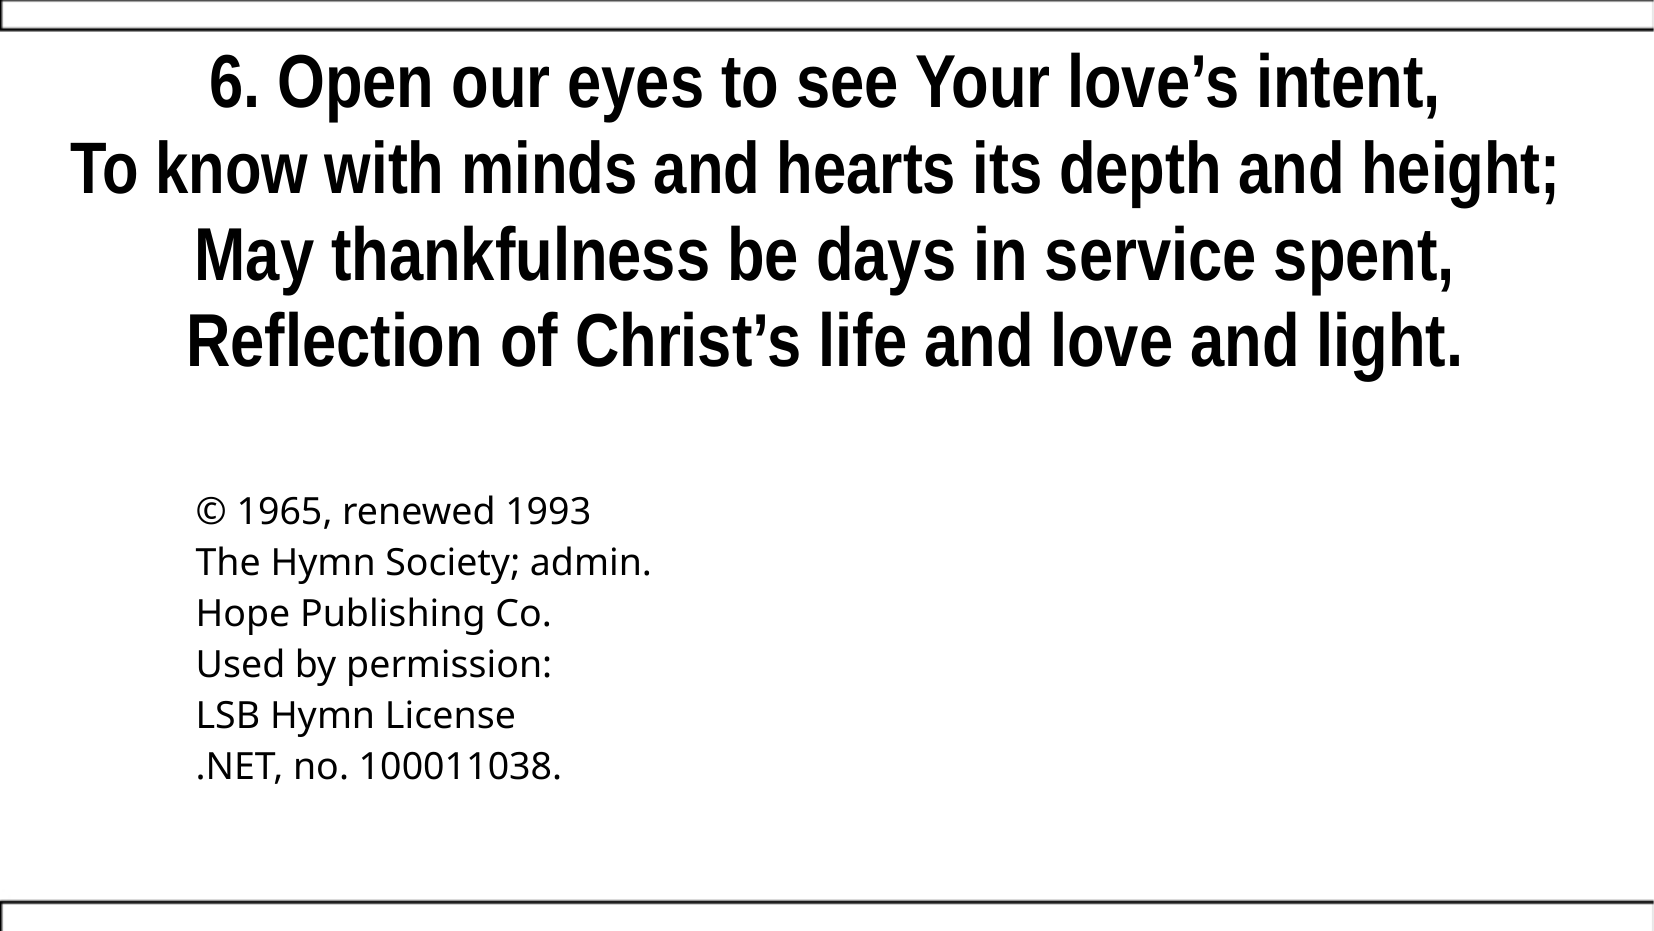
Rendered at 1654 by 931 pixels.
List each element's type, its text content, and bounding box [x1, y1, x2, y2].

picture [0, 0, 1654, 931]
text_box 6. Open our eyes to see Your love’s intent, To know with minds and hearts its depth and height; May thankfulness be days in service spent, Reflection of Christ’s life and love and light. © 1965, renewed 1993 The Hymn Society; admin. Hope Publishing Co. Used by permission: LSB Hymn License .NET, no. 100011038. [45, 30, 1606, 839]
